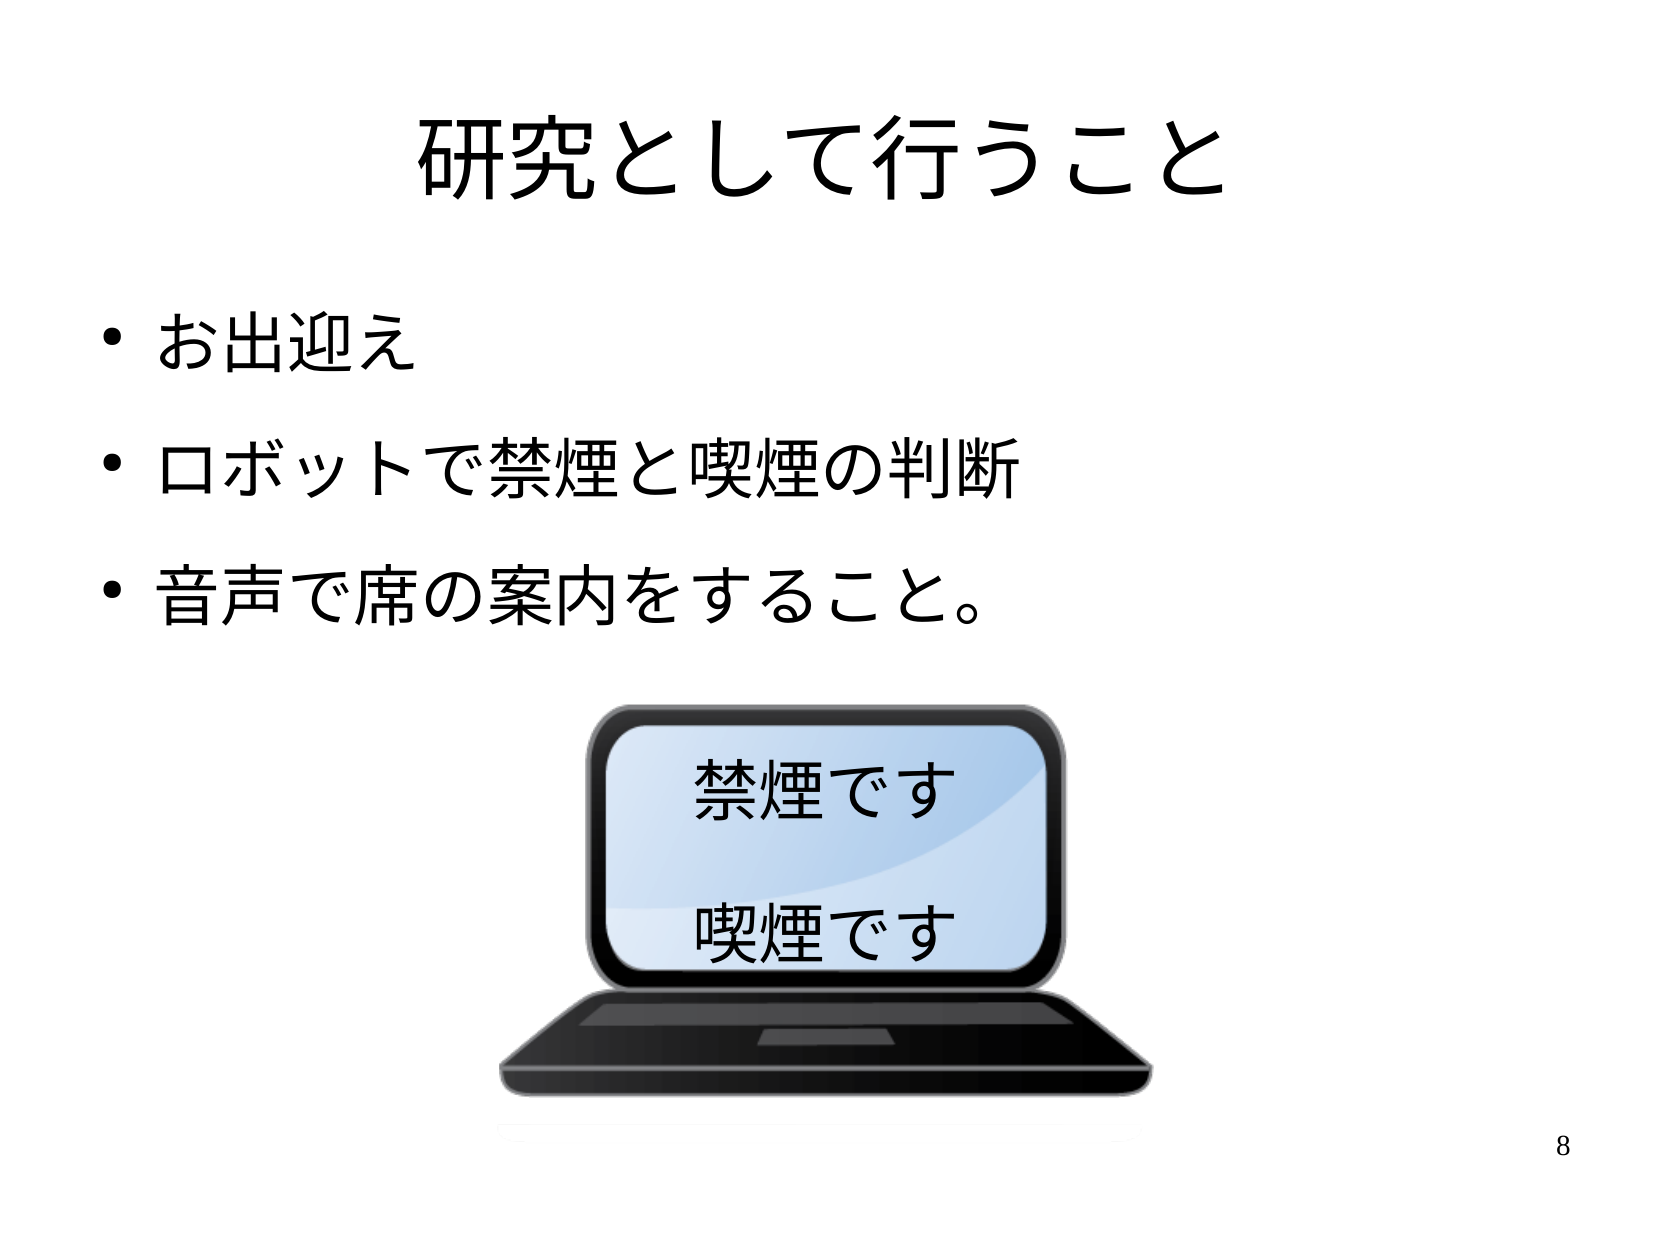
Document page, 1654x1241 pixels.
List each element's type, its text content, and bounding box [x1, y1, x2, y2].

title 研究として行うこと [82, 49, 1571, 257]
list お出迎え ロボットで禁煙と喫煙の判断 音声で席の案内をすること。 [82, 290, 1571, 1010]
picture [470, 677, 1182, 1170]
